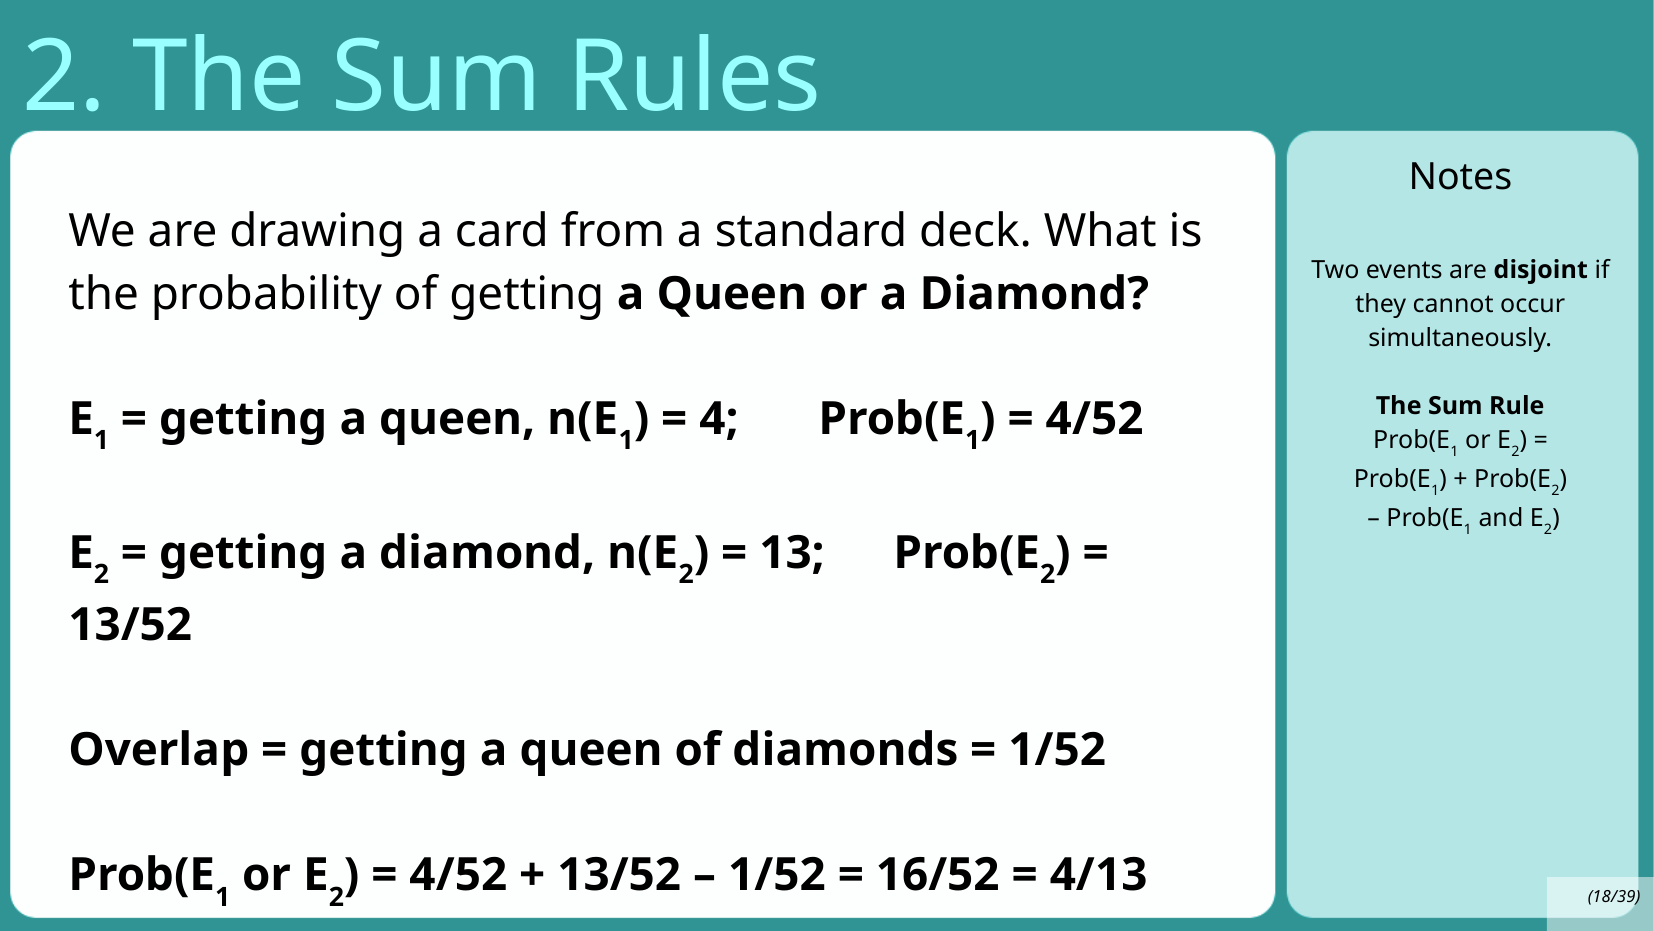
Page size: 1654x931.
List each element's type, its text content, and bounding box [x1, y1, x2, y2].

text_box Notes Two events are disjoint if they cannot occur simultaneously. The Sum Rule Prob(E1 or E2) = Prob(E1) + Prob(E2) – Prob(E1 and E2) [1290, 141, 1631, 661]
picture [0, 0, 1654, 931]
text_box (<number>/39) [1546, 877, 1654, 931]
text_box We are drawing a card from a standard deck. What is the probability of getting a Queen or a Diamond? E1 = getting a queen, n(E1) = 4; Prob(E1) = 4/52 E2 = getting a diamond, n(E2) = 13; Prob(E2) = 13/52 Overlap = getting a queen of diamonds = 1/52 Prob(E1 or E2) = 4/52 + 13/52 – 1/52 = 16/52 = 4/13 [68, 197, 1238, 850]
title 2. The Sum Rules [22, 13, 1511, 130]
